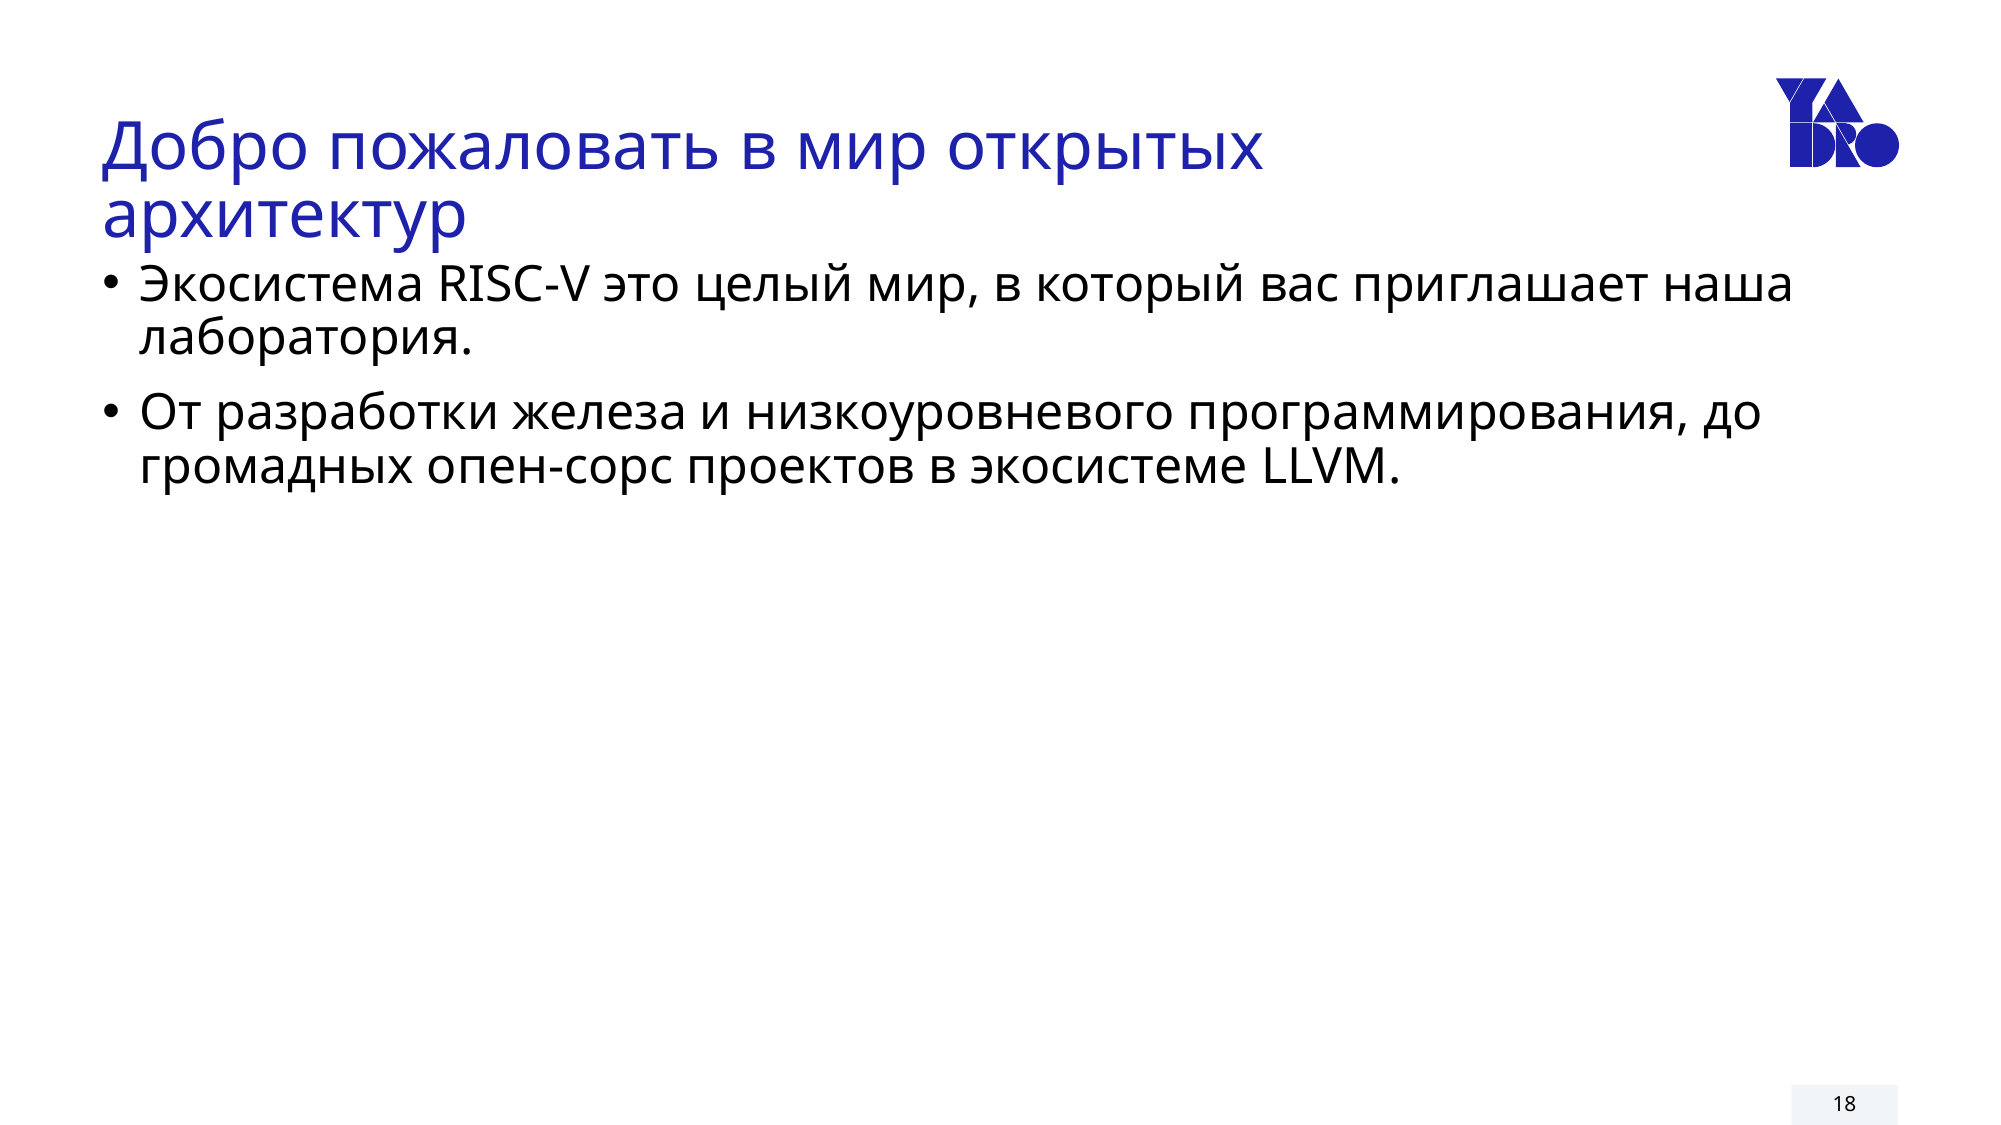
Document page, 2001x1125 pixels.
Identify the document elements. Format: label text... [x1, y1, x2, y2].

title Добро пожаловать в мир открытых архитектур [102, 109, 1646, 205]
list Экосистема RISC-V это целый мир, в который вас приглашает наша лаборатория. От разработки железа и низкоуровневого программирования, до громадных опен-сорс проектов в экосистеме LLVM. [102, 257, 1898, 972]
